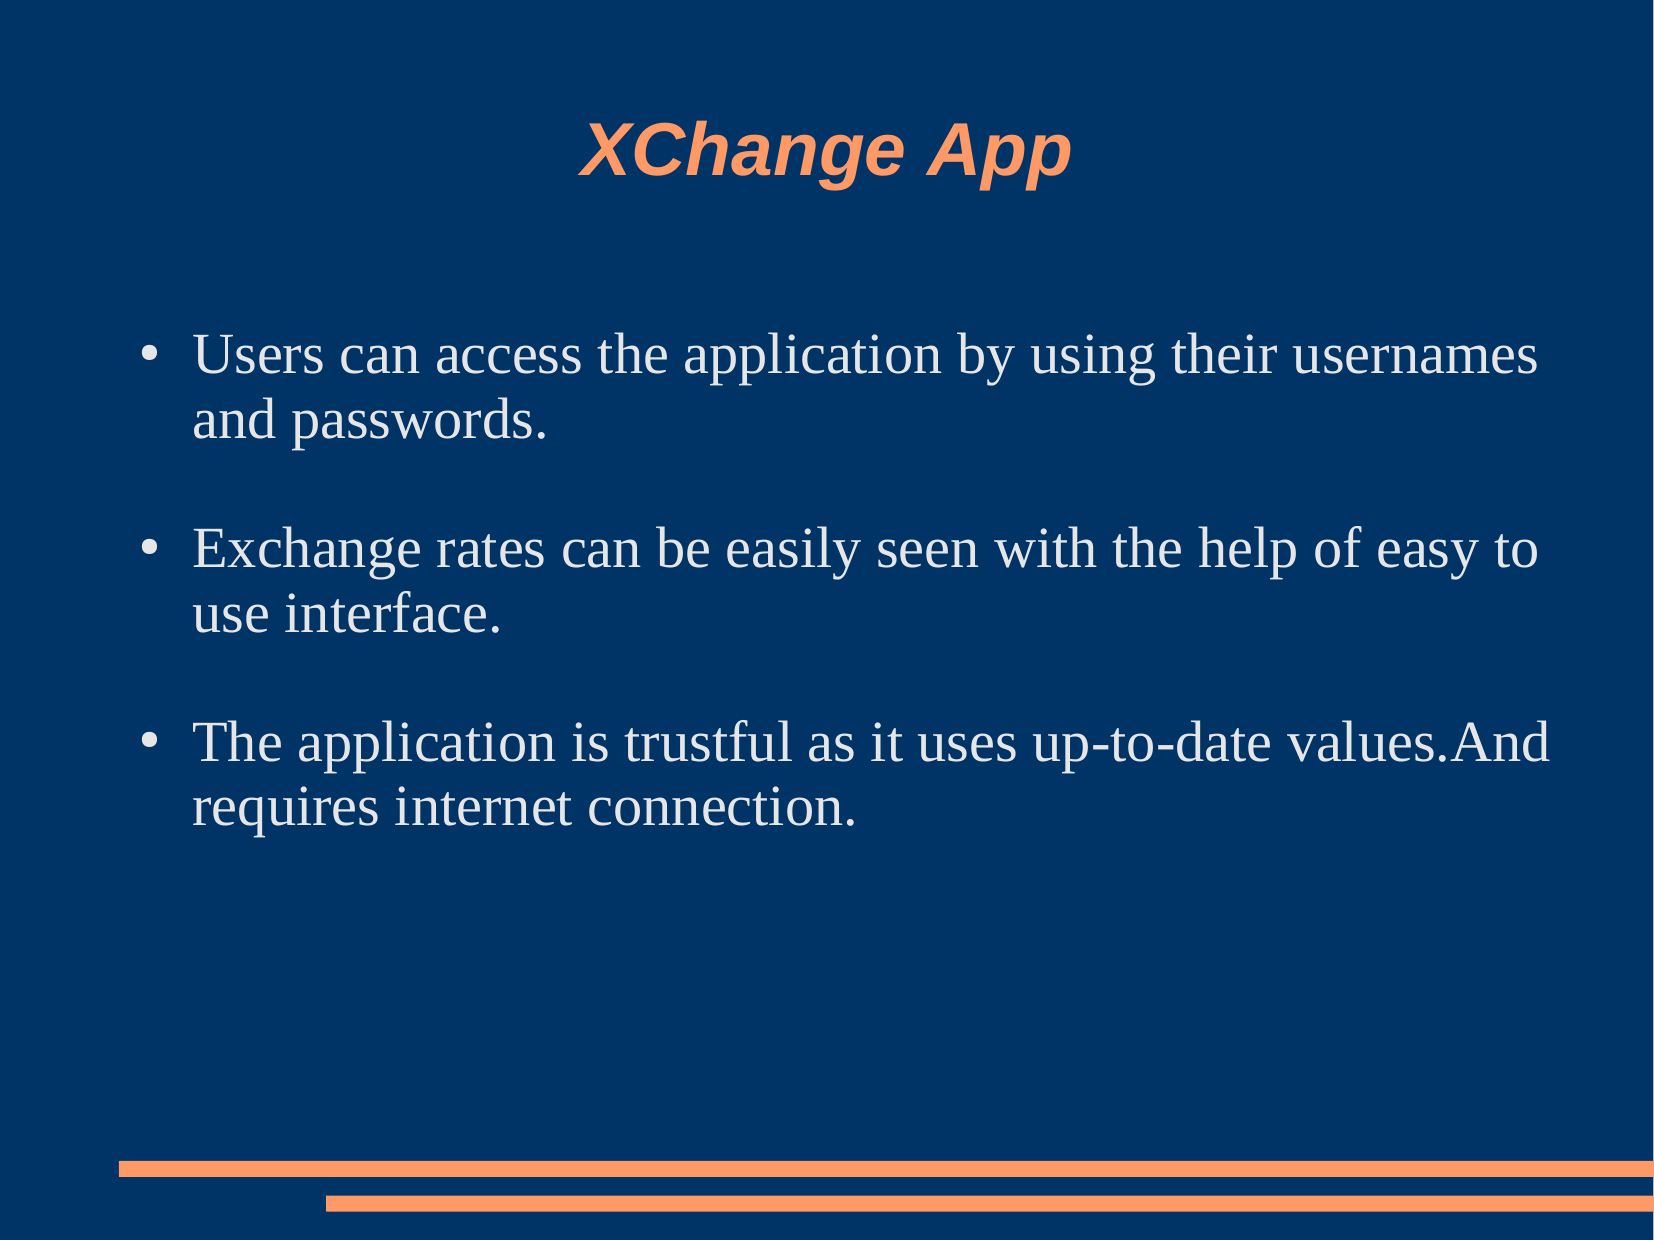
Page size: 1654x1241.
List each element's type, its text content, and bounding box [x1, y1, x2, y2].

list Users can access the application by using their usernames and passwords. Exchange rates can be easily seen with the help of easy to use interface. The application is trustful as it uses up-to-date values.And requires internet connection. [121, 322, 1561, 1132]
title XChange App [121, 46, 1534, 254]
